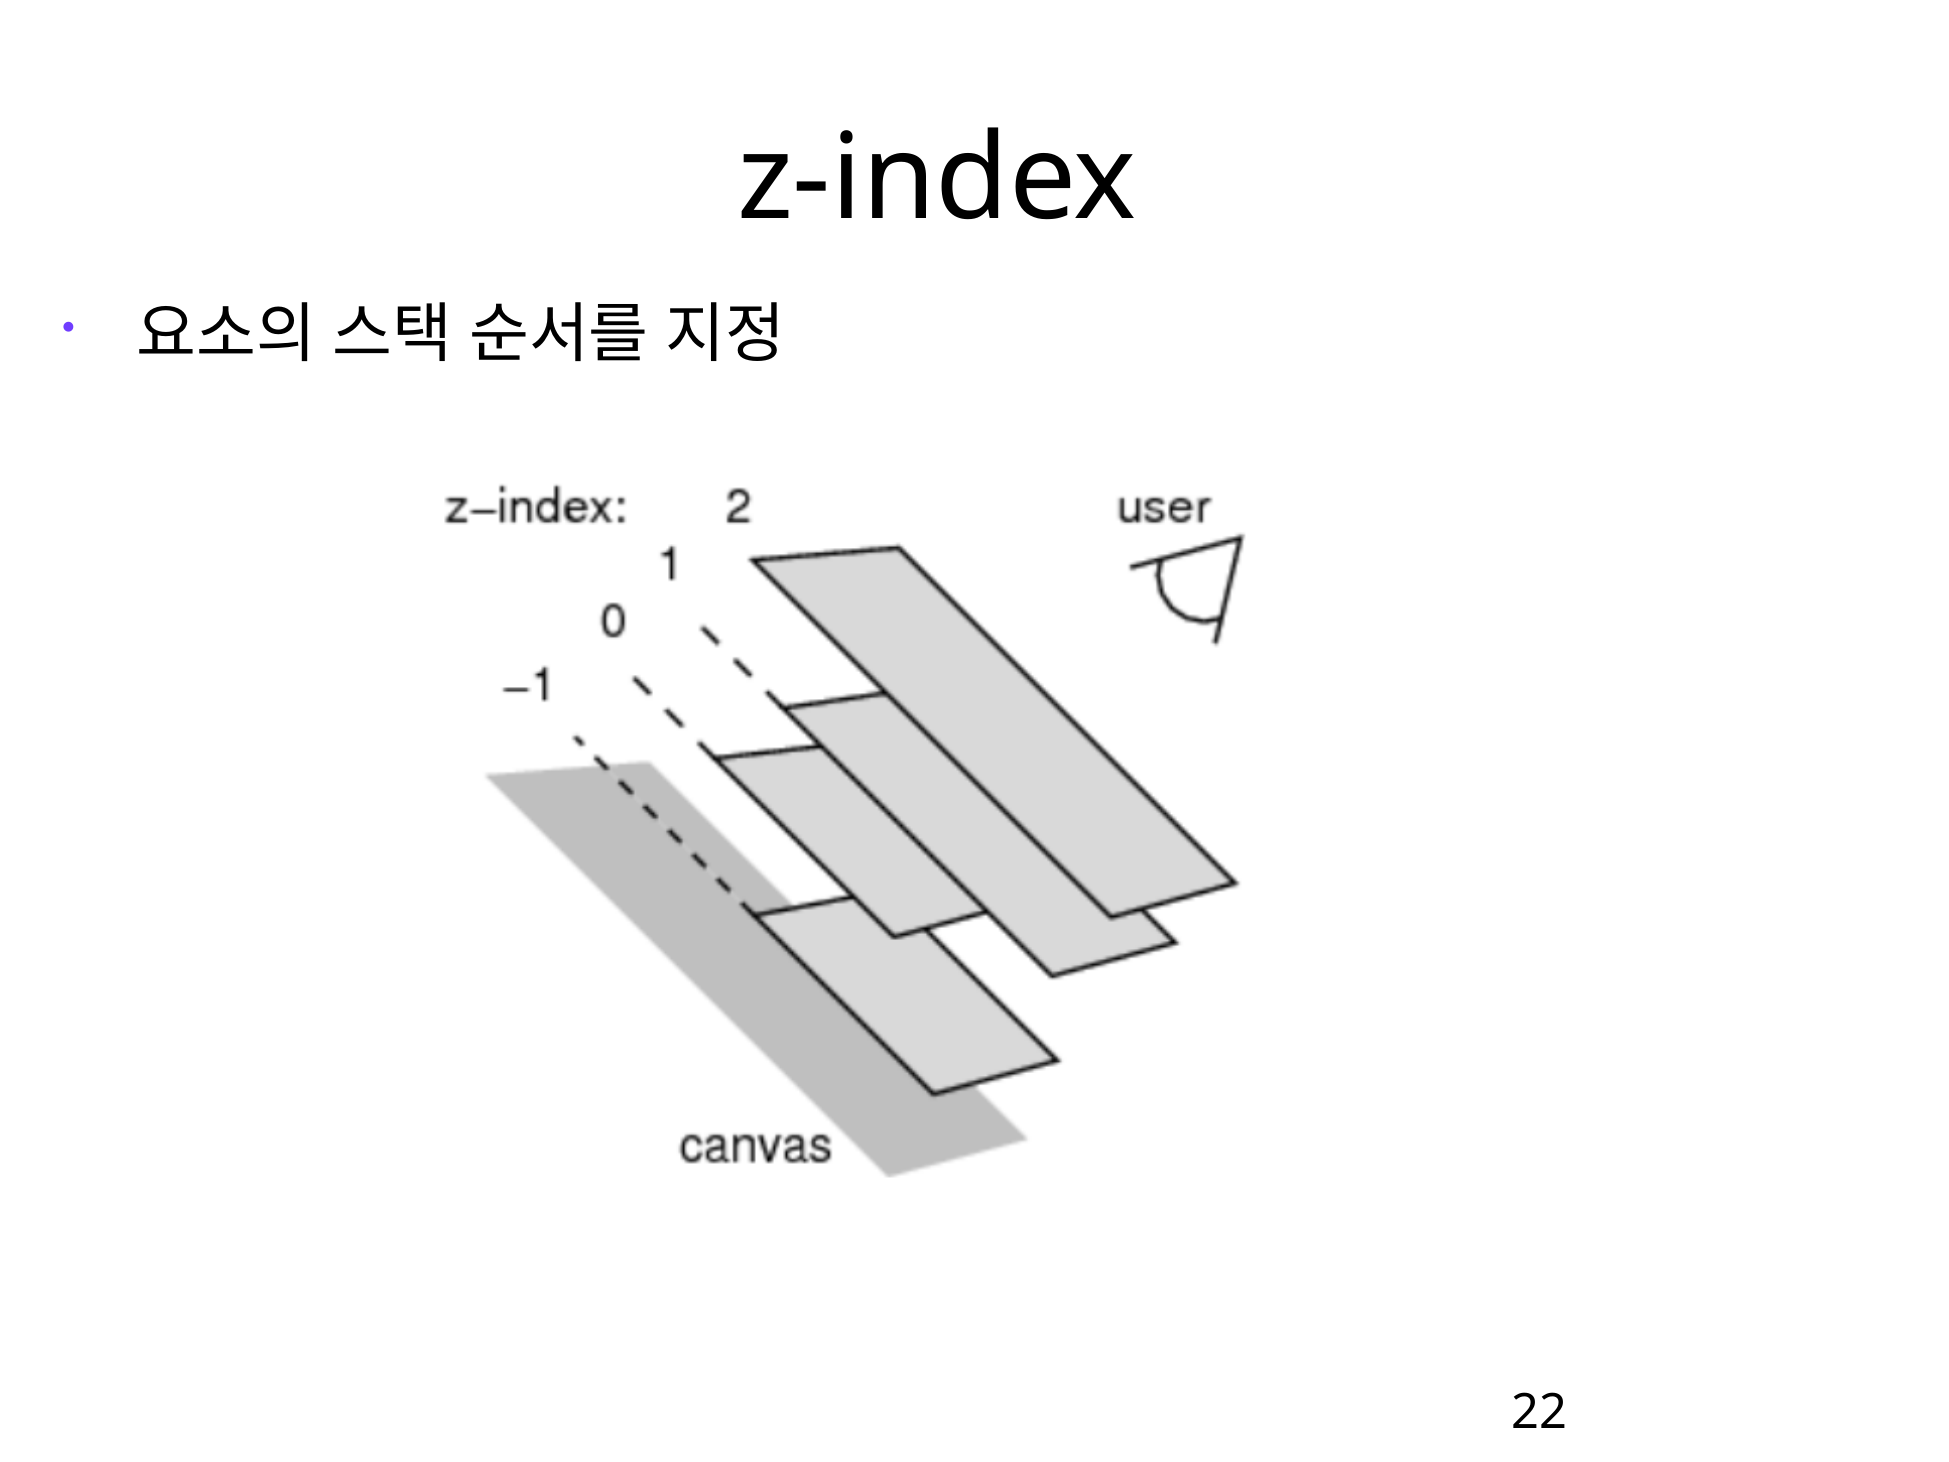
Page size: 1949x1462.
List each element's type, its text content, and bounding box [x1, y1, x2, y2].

title z-index [156, 92, 1749, 255]
picture [413, 410, 1300, 1208]
slide_number <숫자> [1496, 1372, 1899, 1462]
list 요소의 스택 순서를 지정 [48, 284, 1897, 1343]
